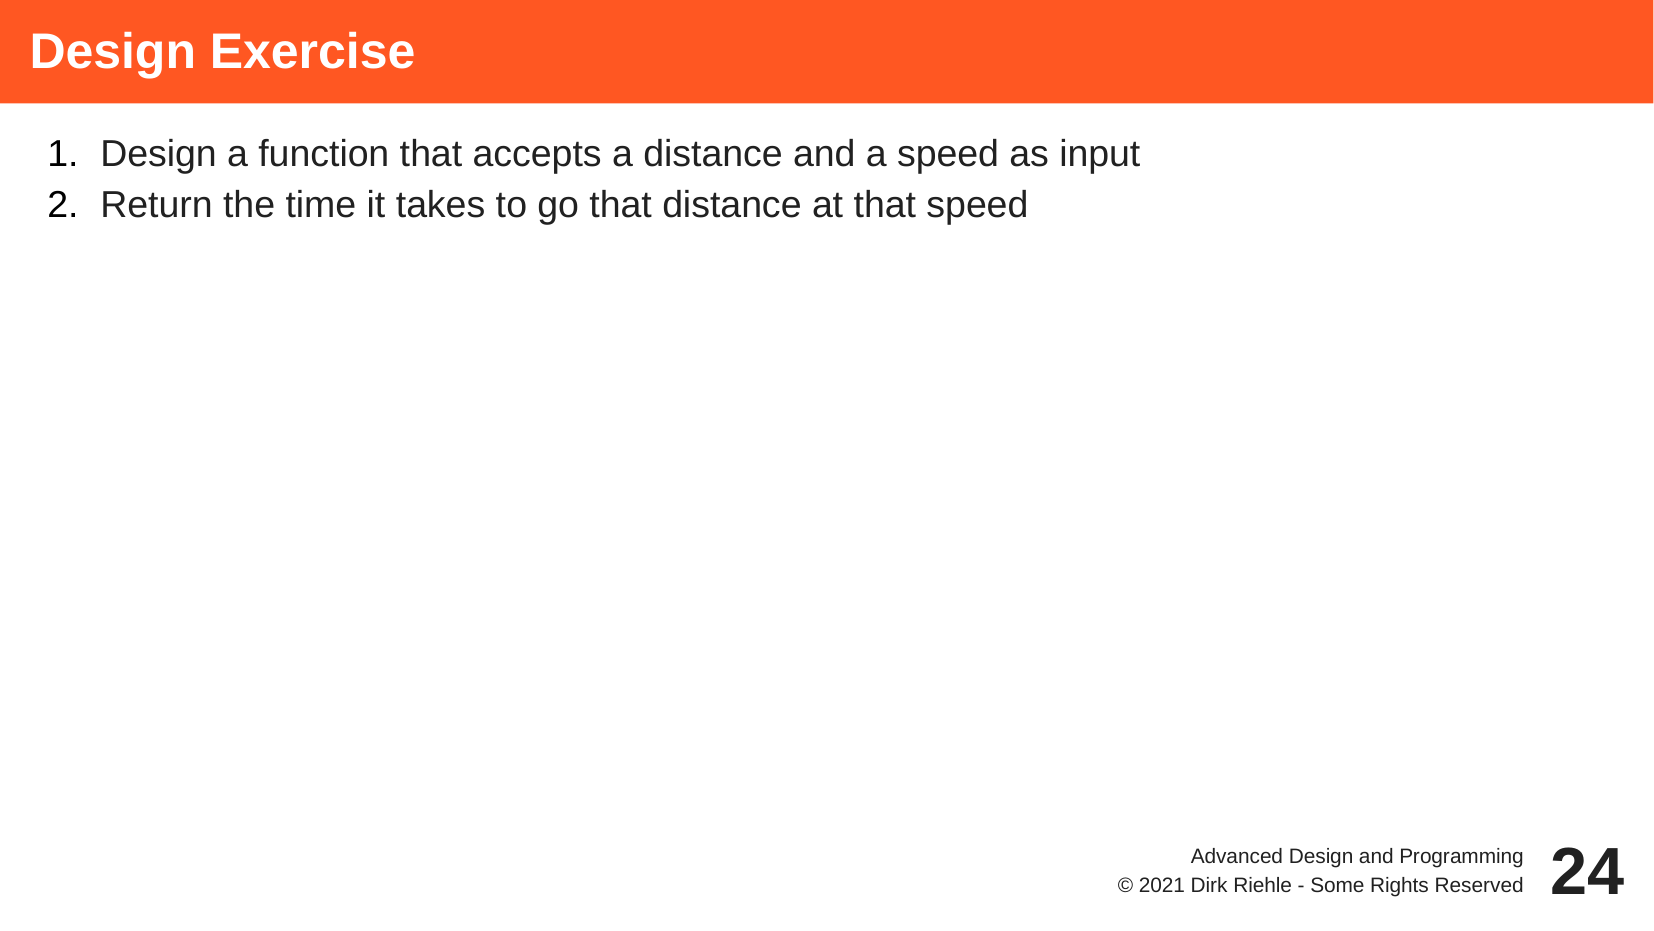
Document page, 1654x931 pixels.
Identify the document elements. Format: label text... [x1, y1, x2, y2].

list Design a function that accepts a distance and a speed as input Return the time it takes to go that distance at that speed [29, 132, 1625, 813]
title Design Exercise [0, 0, 1654, 104]
